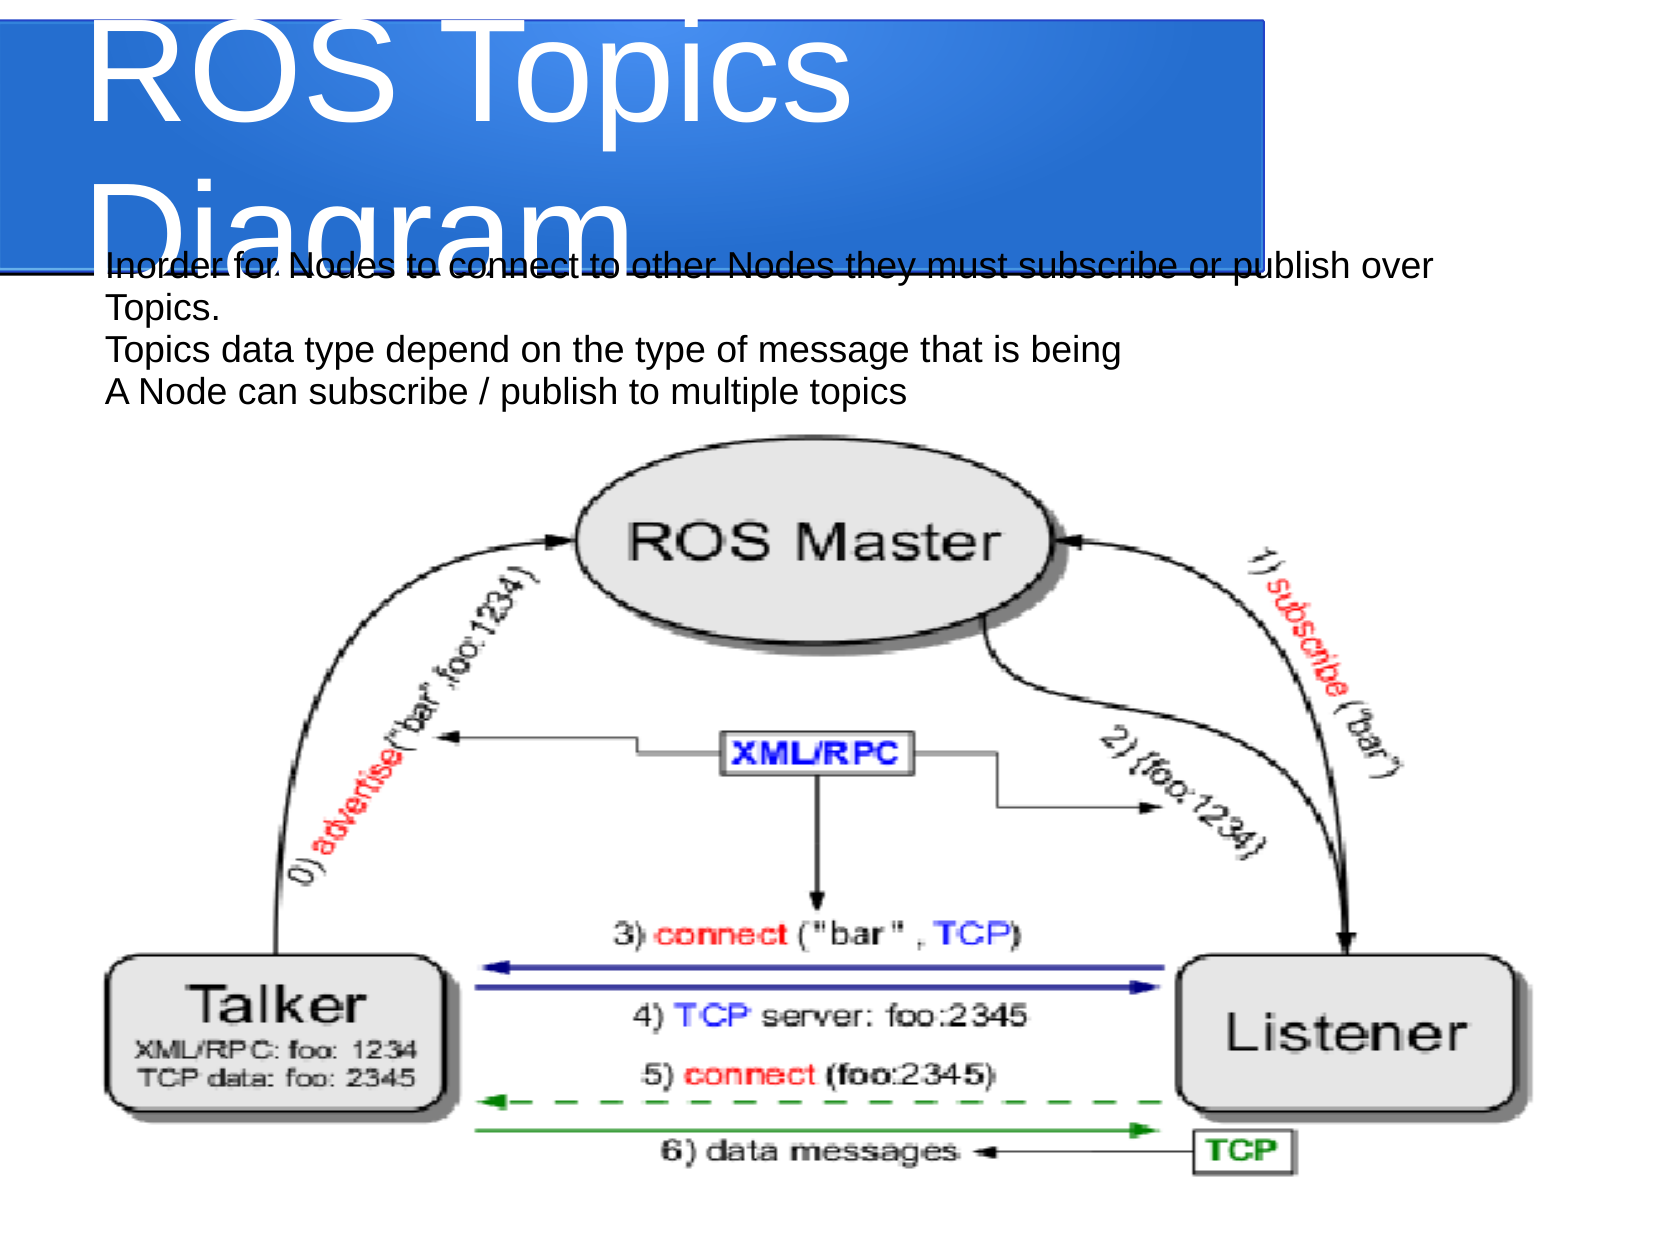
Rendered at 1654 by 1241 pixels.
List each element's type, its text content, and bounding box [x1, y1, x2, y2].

text_box Inorder for Nodes to connect to other Nodes they must subscribe or publish over Topics. Topics data type depend on the type of message that is being A Node can subscribe / publish to multiple topics [90, 237, 1460, 421]
picture [90, 419, 1561, 1216]
title ROS Topics Diagram [82, 0, 1250, 317]
